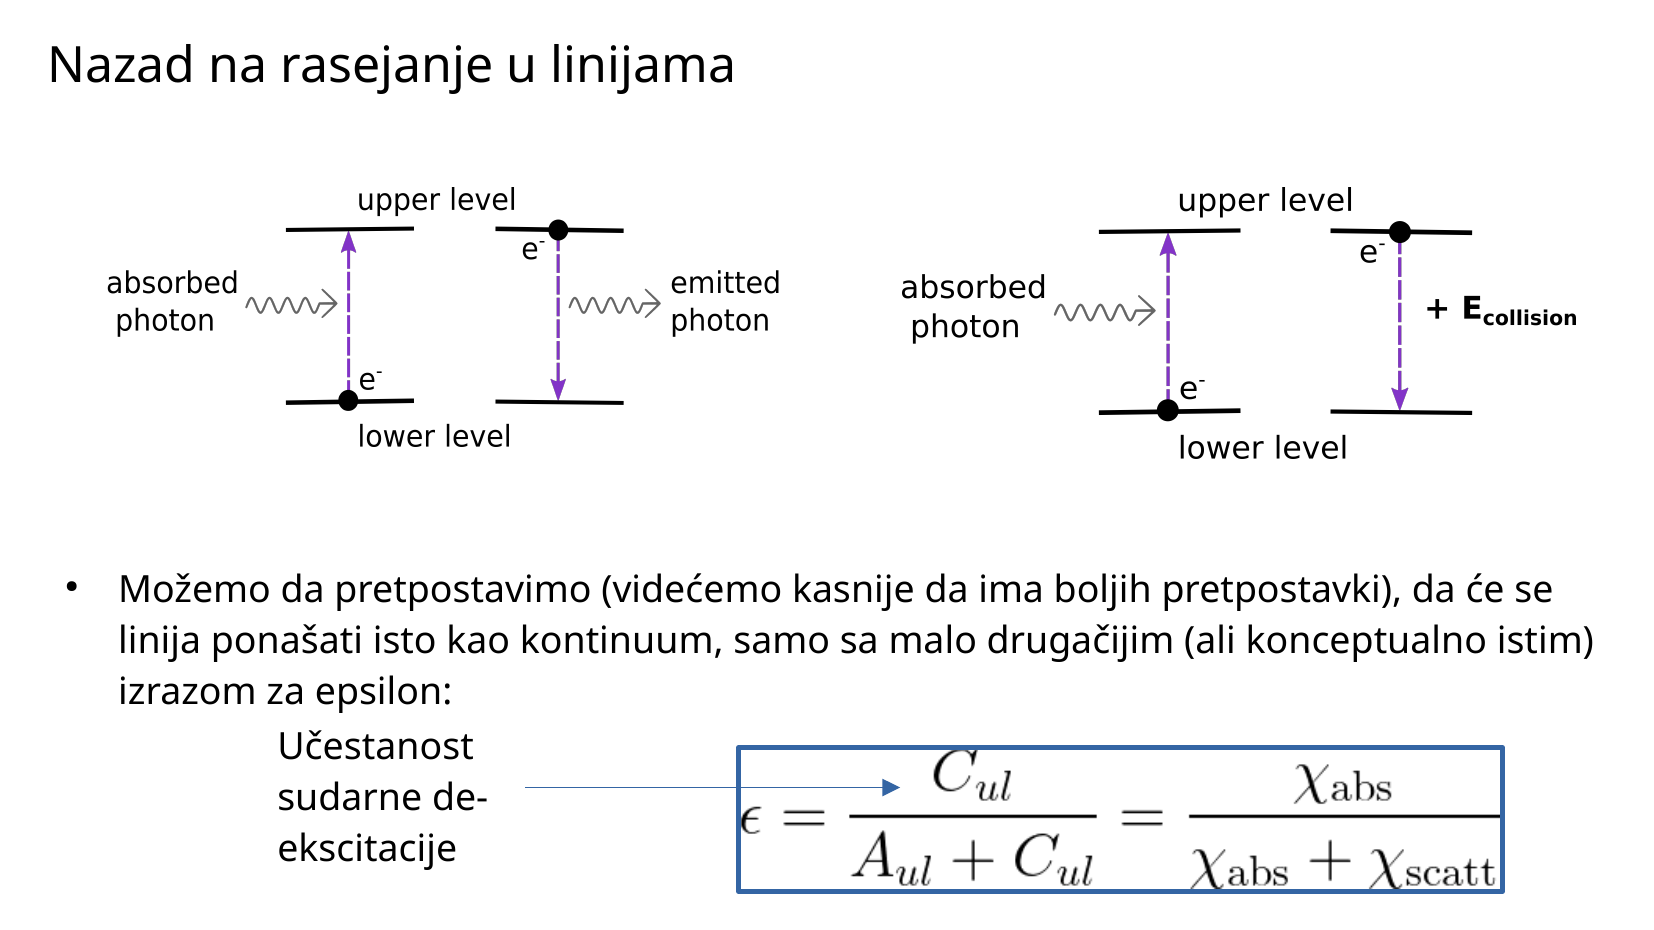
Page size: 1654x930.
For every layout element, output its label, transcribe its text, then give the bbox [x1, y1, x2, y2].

list Možemo da pretpostavimo (videćemo kasnije da ima boljih pretpostavki), da će se linija ponašati isto kao kontinuum, samo sa malo drugačijim (ali konceptualno istim) izrazom za epsilon: [47, 562, 1613, 901]
picture [900, 187, 1576, 459]
title Nazad na rasejanje u linijama [47, 13, 1613, 113]
picture [740, 750, 1501, 890]
picture [106, 187, 781, 447]
text_box Učestanost sudarne de-ekscitacije [262, 712, 563, 861]
